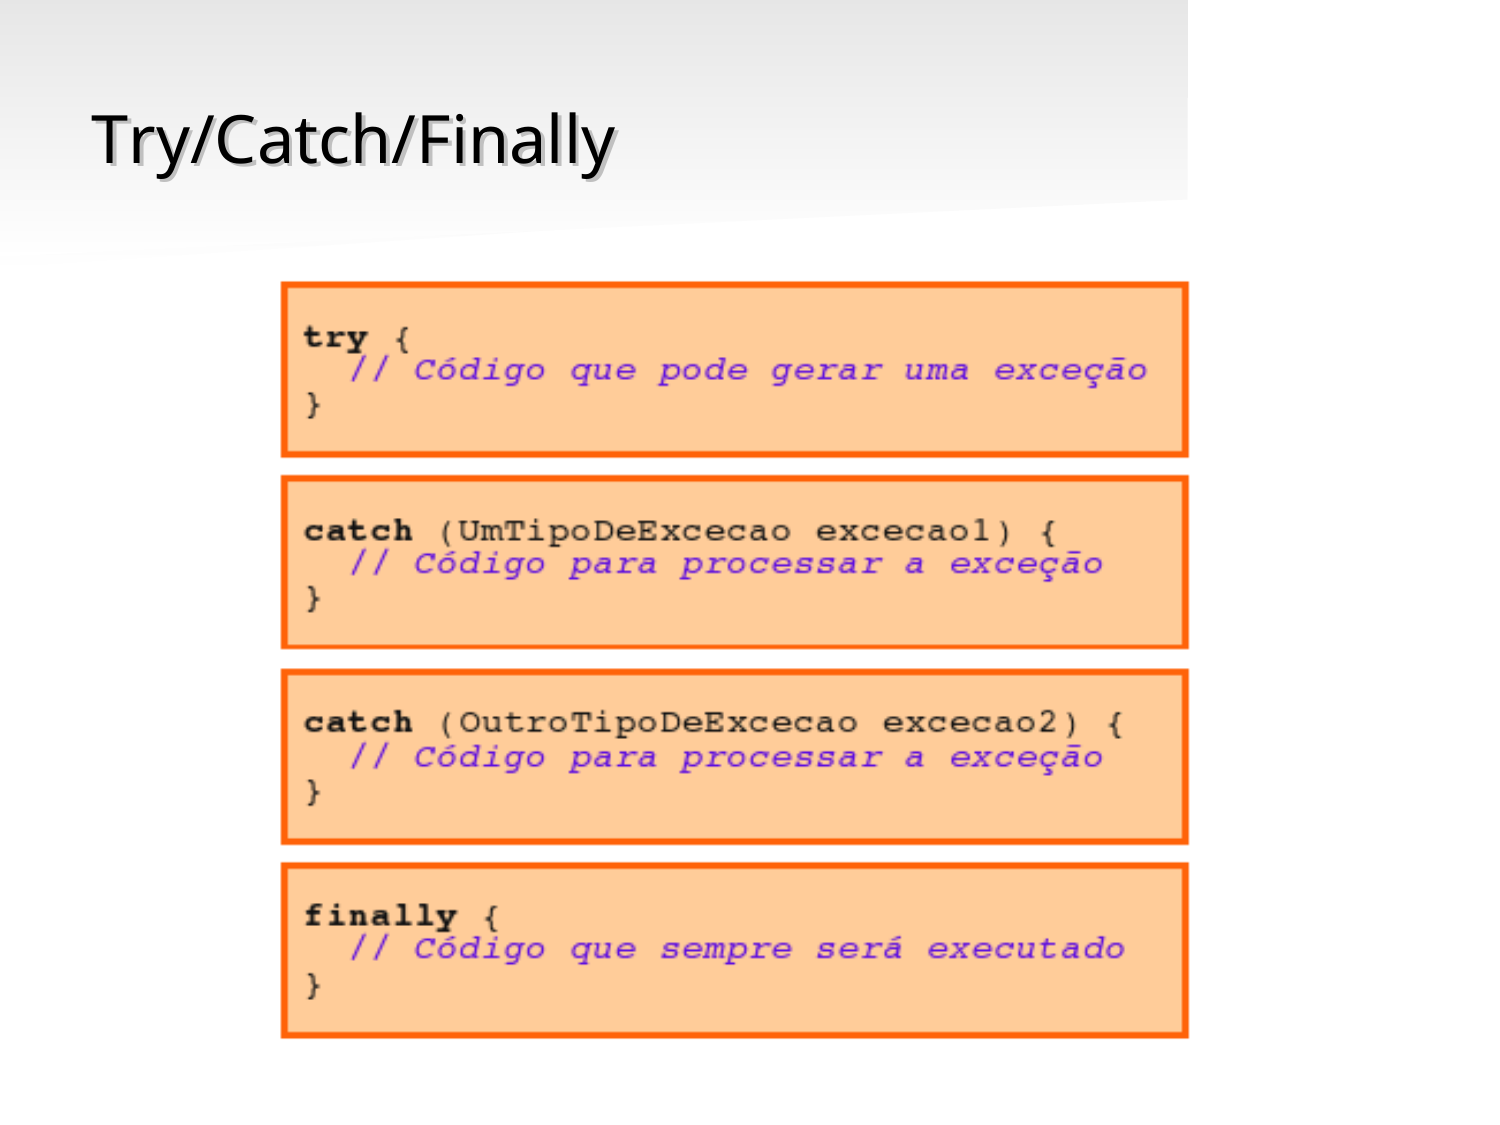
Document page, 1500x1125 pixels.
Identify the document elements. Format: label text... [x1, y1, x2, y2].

picture [270, 269, 1201, 1051]
title Try/Catch/Finally [76, 42, 1427, 231]
